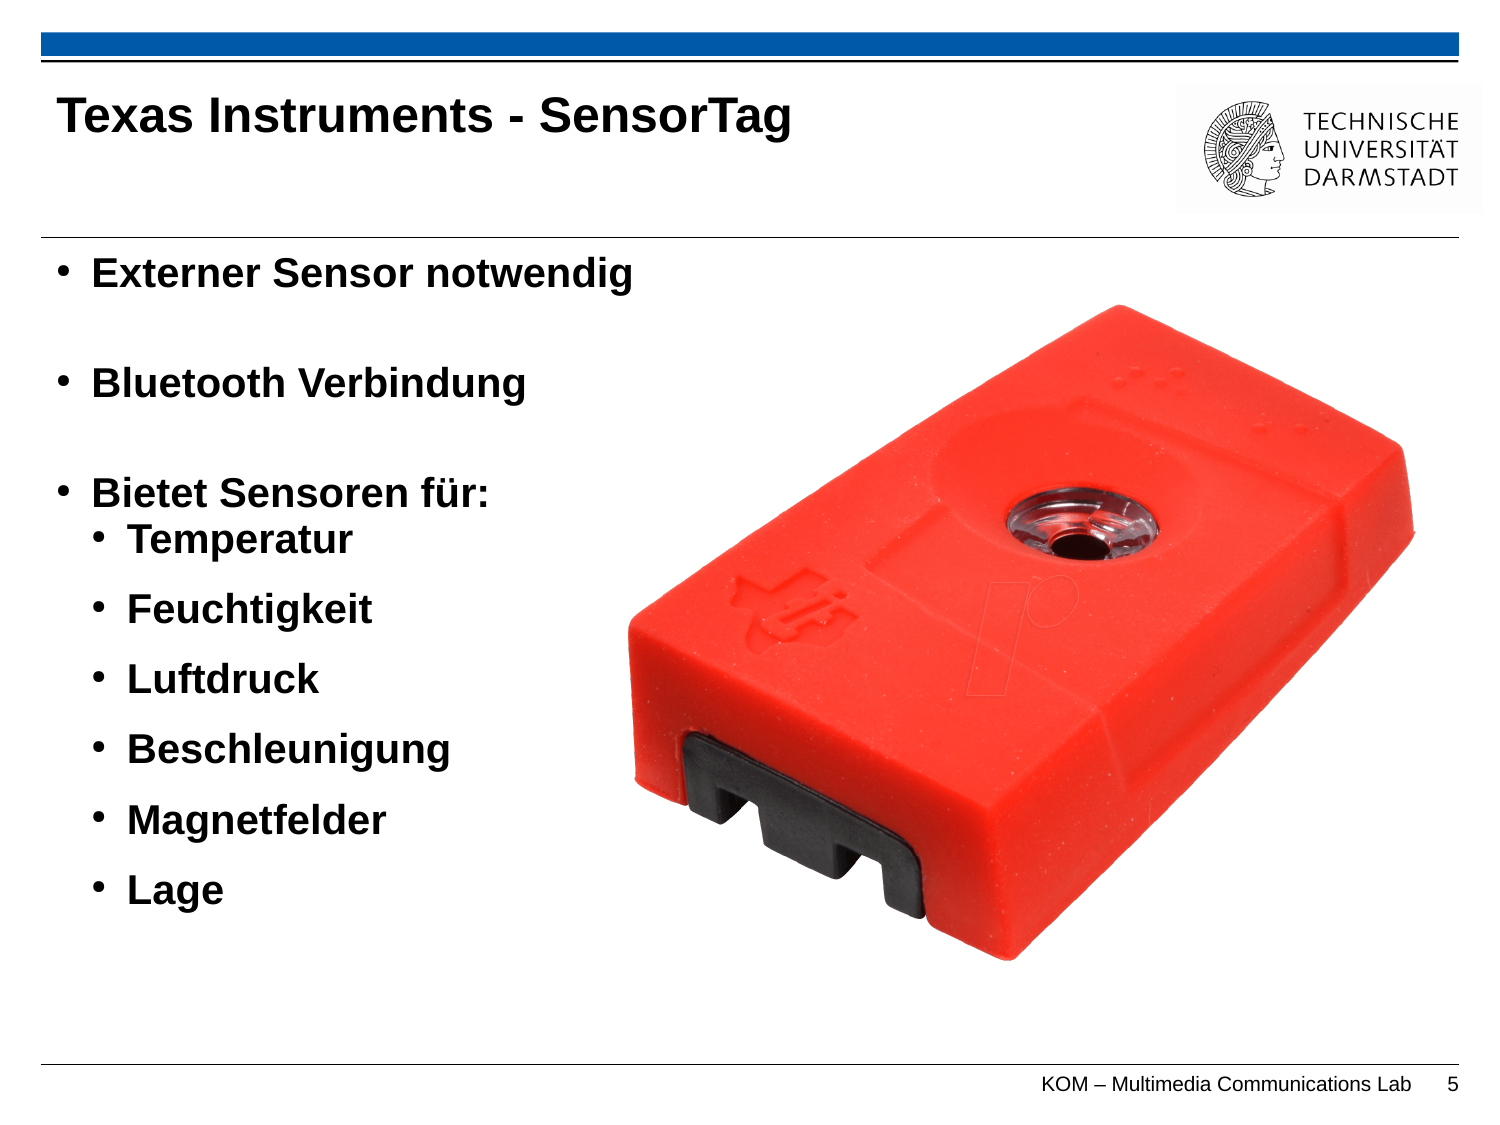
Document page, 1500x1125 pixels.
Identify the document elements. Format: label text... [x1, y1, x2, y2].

title Texas Instruments - SensorTag [41, 80, 1170, 218]
picture [625, 302, 1420, 969]
list Externer Sensor notwendig Bluetooth Verbindung Bietet Sensoren für: Temperatur Feuchtigkeit Luftdruck Beschleunigung Magnetfelder Lage [41, 243, 1459, 1059]
picture [1175, 84, 1483, 214]
